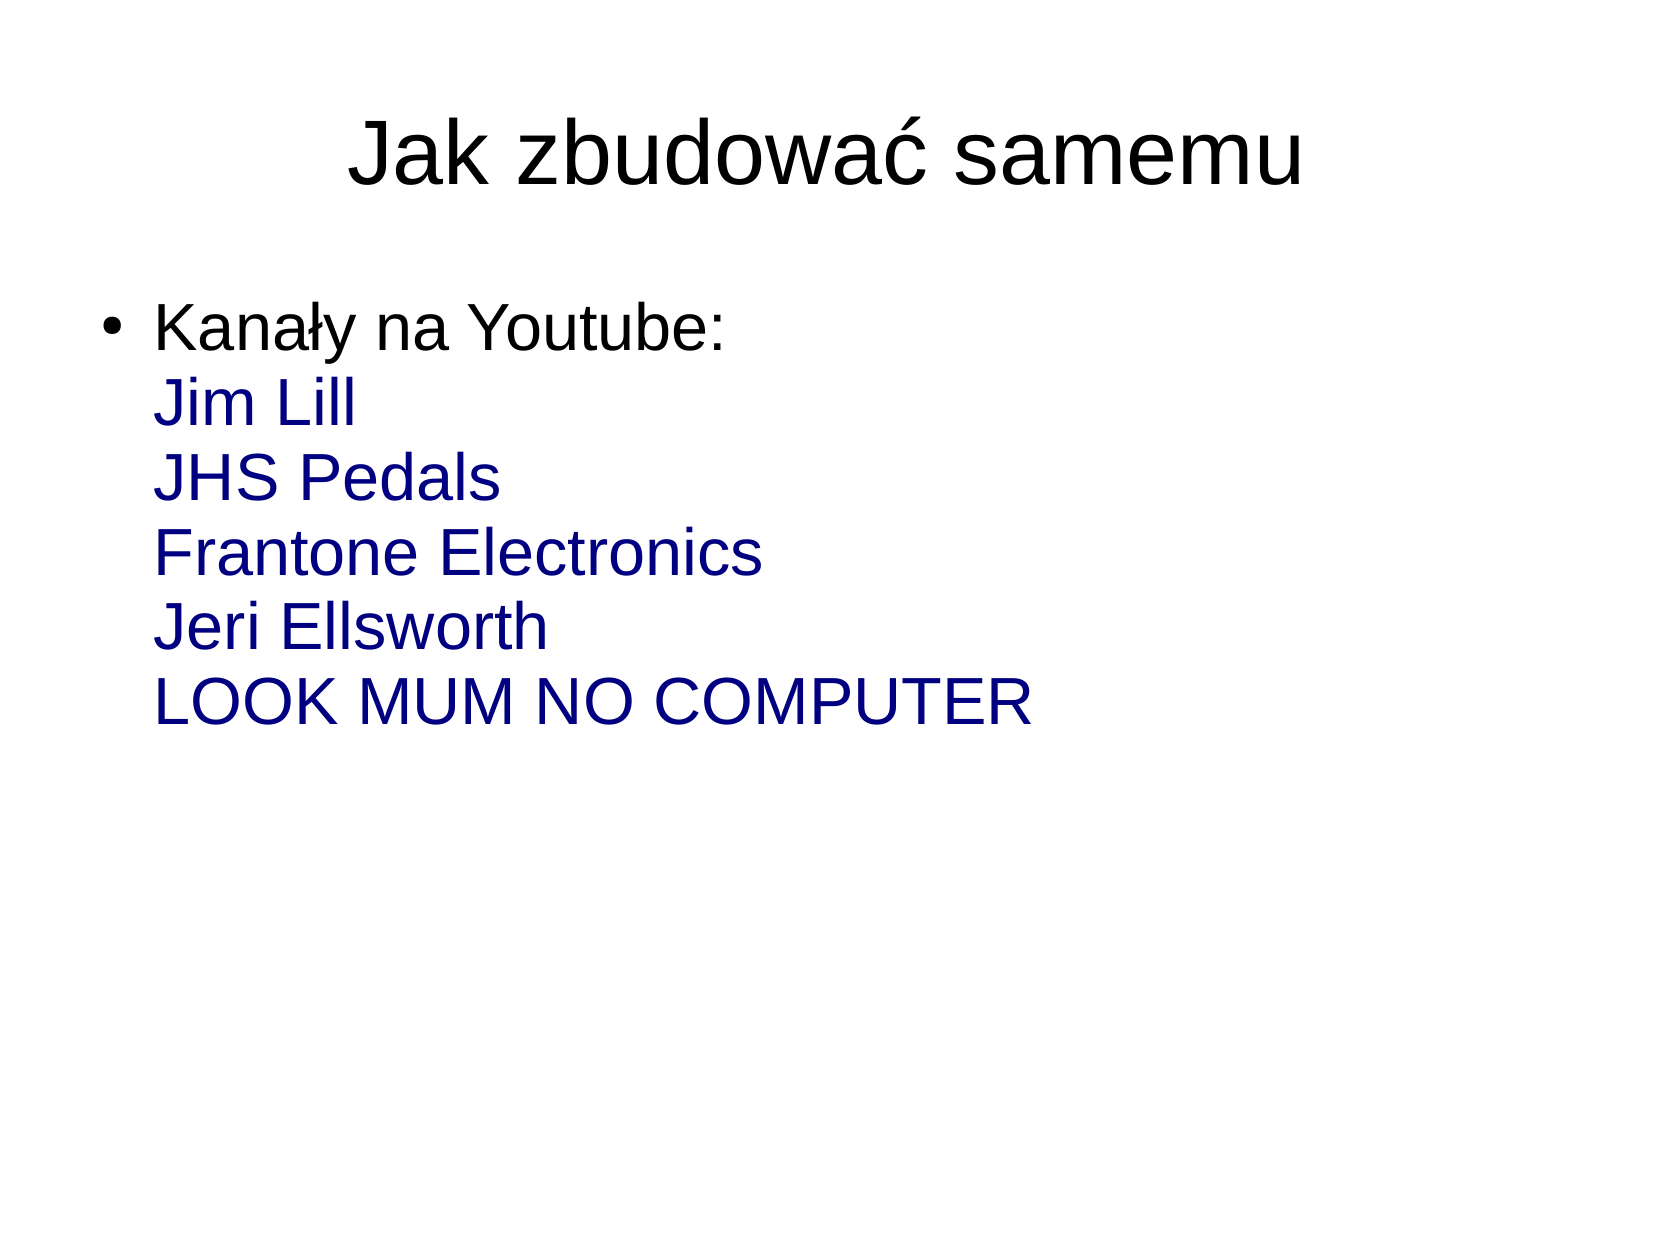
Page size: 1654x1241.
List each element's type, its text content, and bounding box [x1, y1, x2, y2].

list Kanały na Youtube: Jim Lill JHS Pedals Frantone Electronics Jeri Ellsworth LOOK MUM NO COMPUTER [82, 290, 1571, 1010]
title Jak zbudować samemu [82, 49, 1571, 257]
